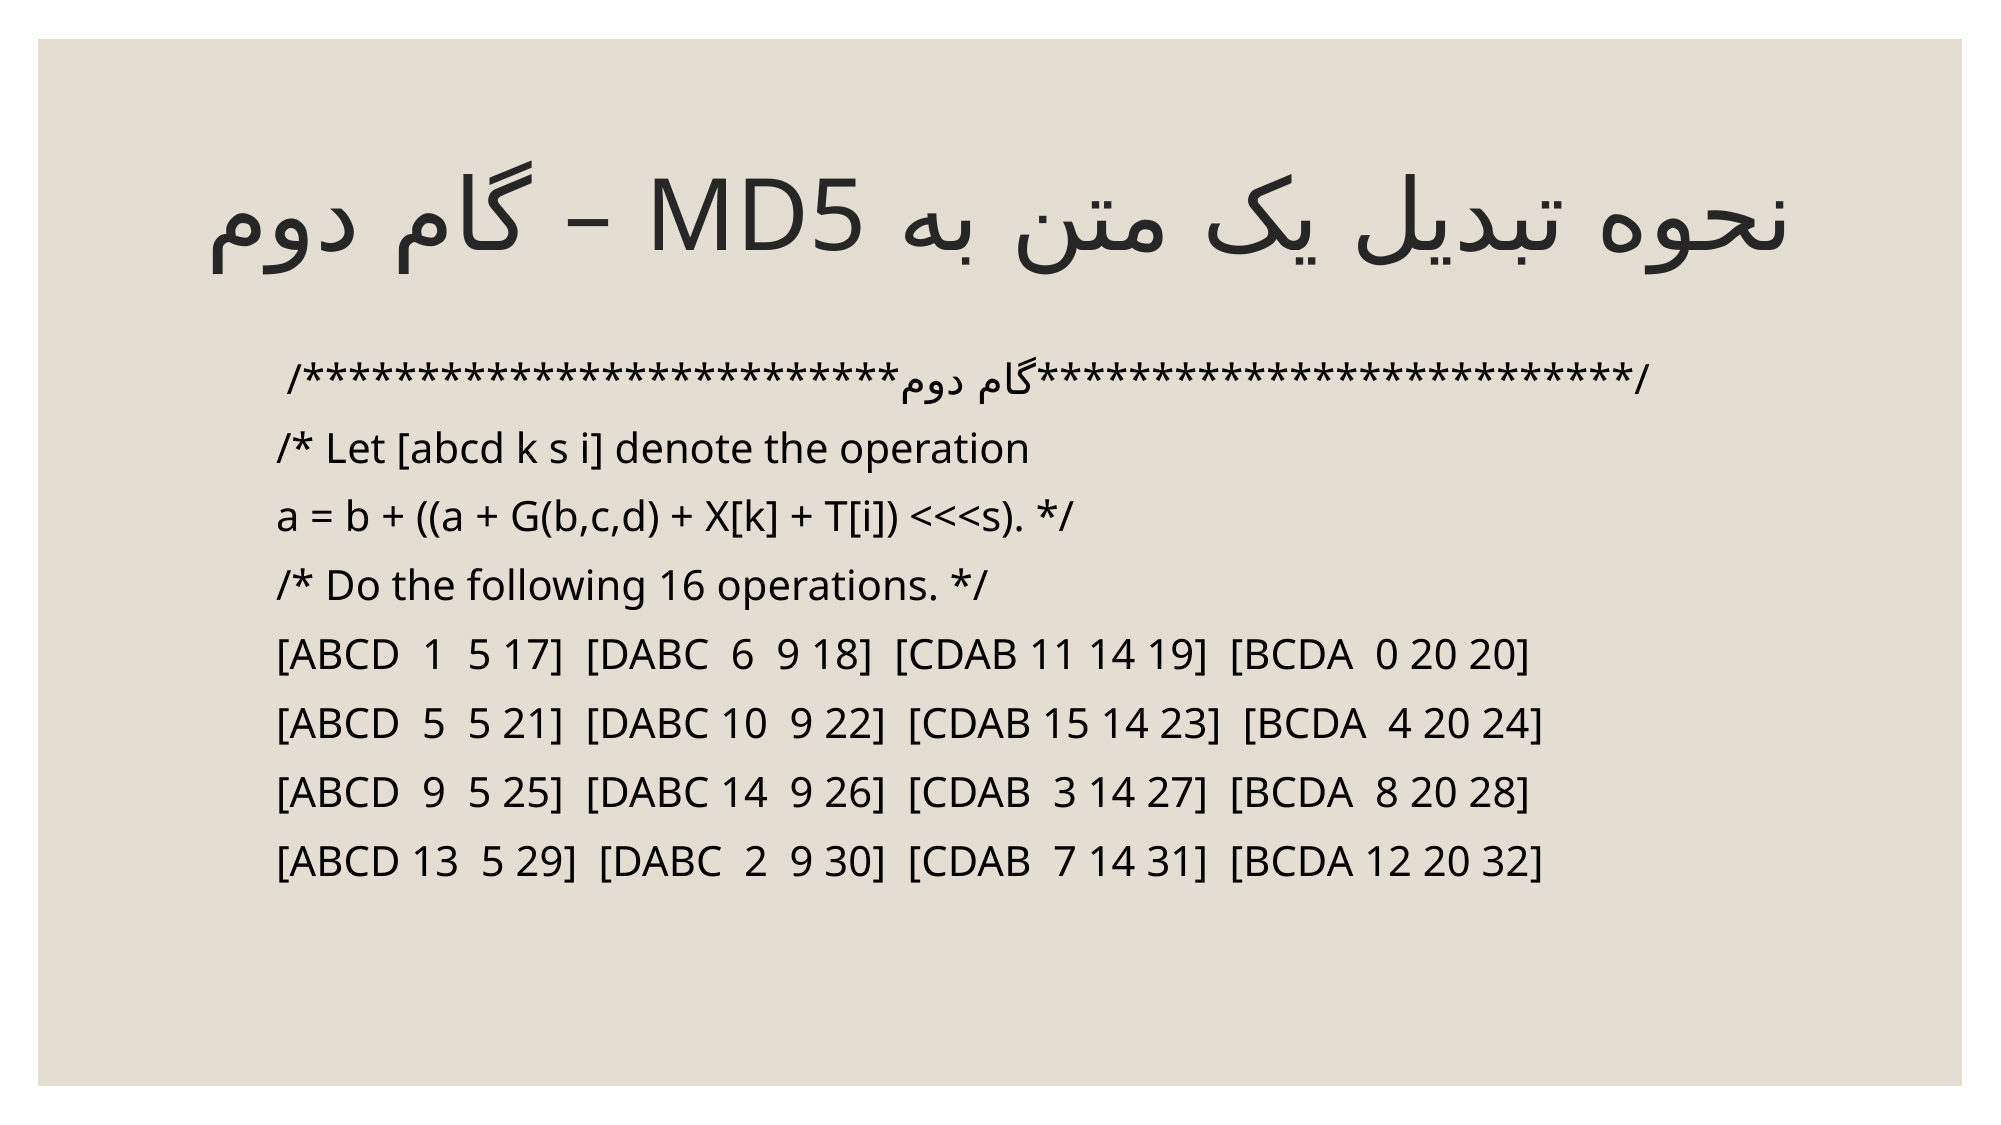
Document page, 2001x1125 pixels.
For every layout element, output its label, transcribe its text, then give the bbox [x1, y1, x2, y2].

title نحوه تبدیل یک متن به MD5 – گام دوم [174, 105, 1825, 331]
list /**************************گام دوم**************************/ /* Let [abcd k s i] denote the operation a = b + ((a + G(b,c,d) + X[k] + T[i]) <<<s). */ /* Do the following 16 operations. */ [ABCD 1 5 17] [DABC 6 9 18] [CDAB 11 14 19] [BCDA 0 20 20] [ABCD 5 5 21] [DABC 10 9 22] [CDAB 15 14 23] [BCDA 4 20 24] [ABCD 9 5 25] [DABC 14 9 26] [CDAB 3 14 27] [BCDA 8 20 28] [ABCD 13 5 29] [DABC 2 9 30] [CDAB 7 14 31] [BCDA 12 20 32] [174, 345, 1825, 991]
